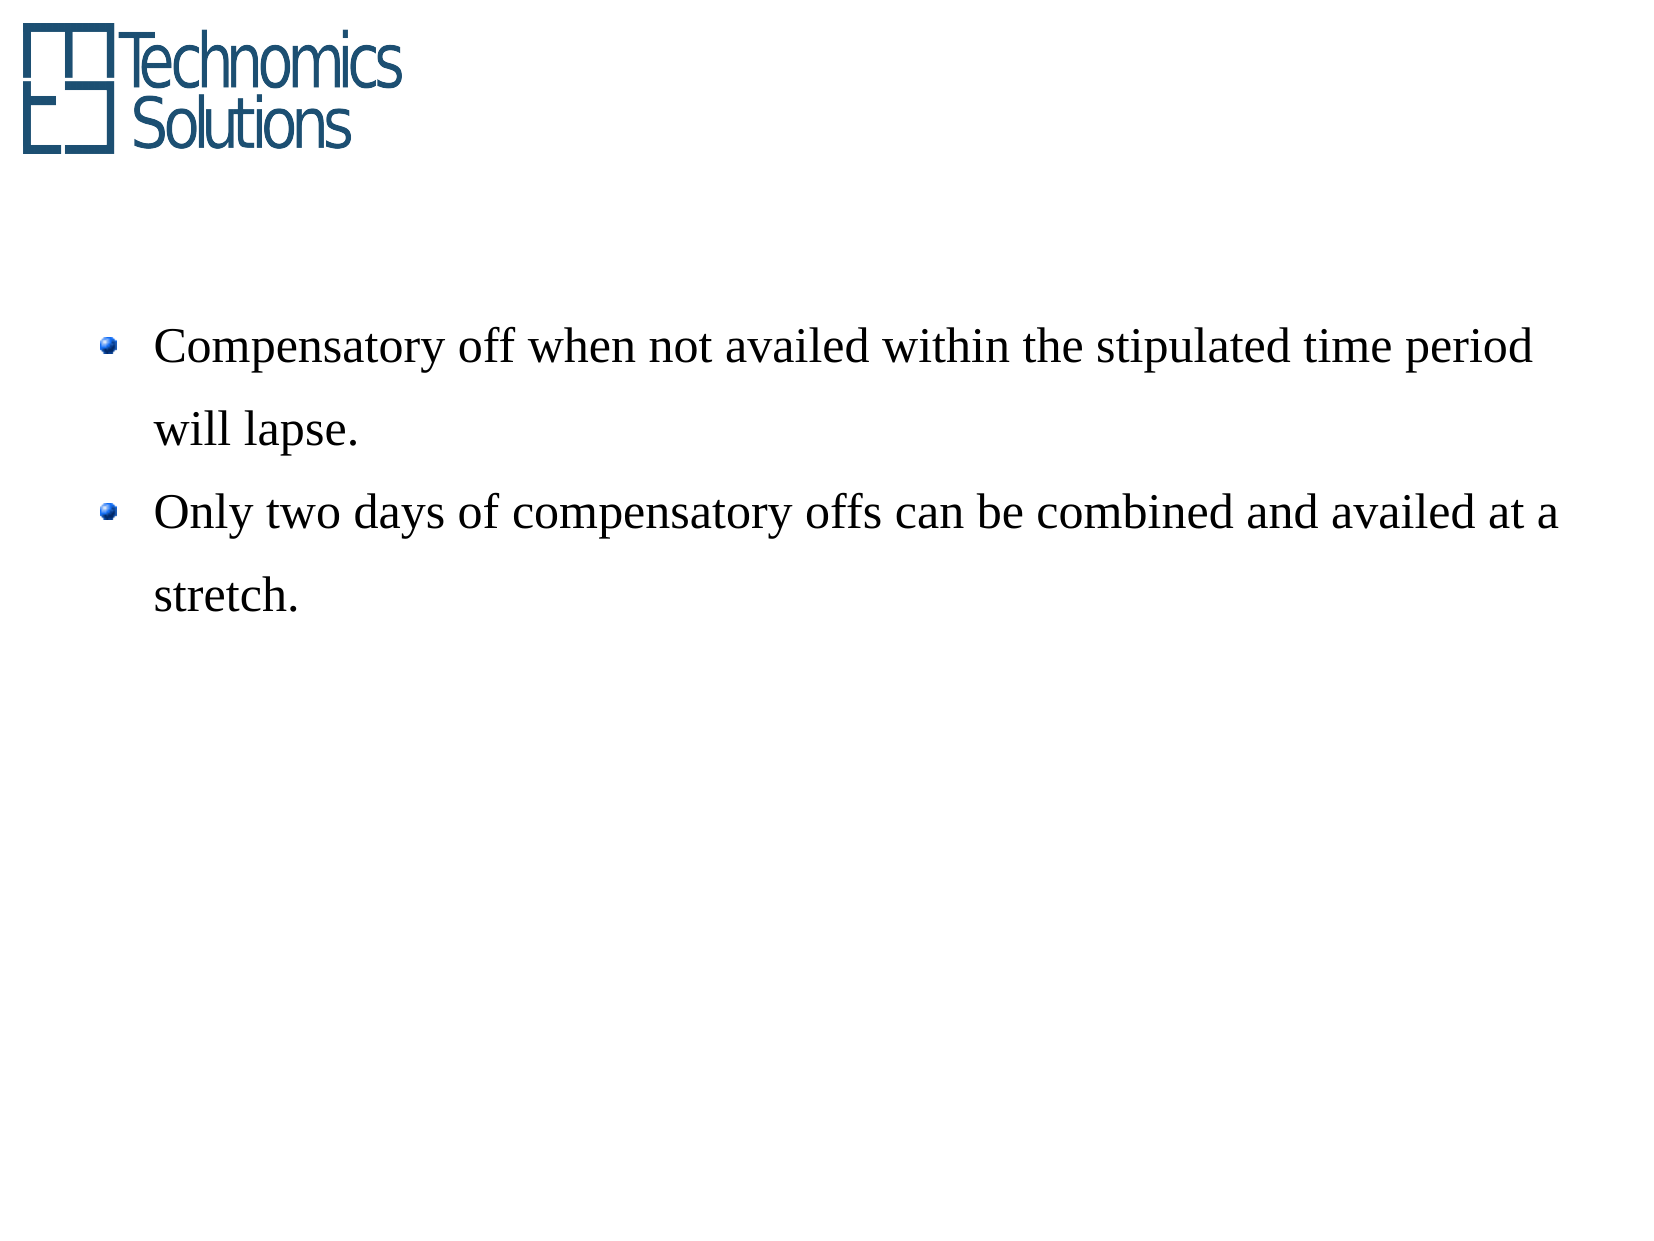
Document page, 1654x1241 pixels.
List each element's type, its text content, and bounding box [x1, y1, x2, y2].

list Compensatory off when not availed within the stipulated time period will lapse. Only two days of compensatory offs can be combined and availed at a stretch. [82, 290, 1571, 1010]
picture [23, 23, 402, 154]
